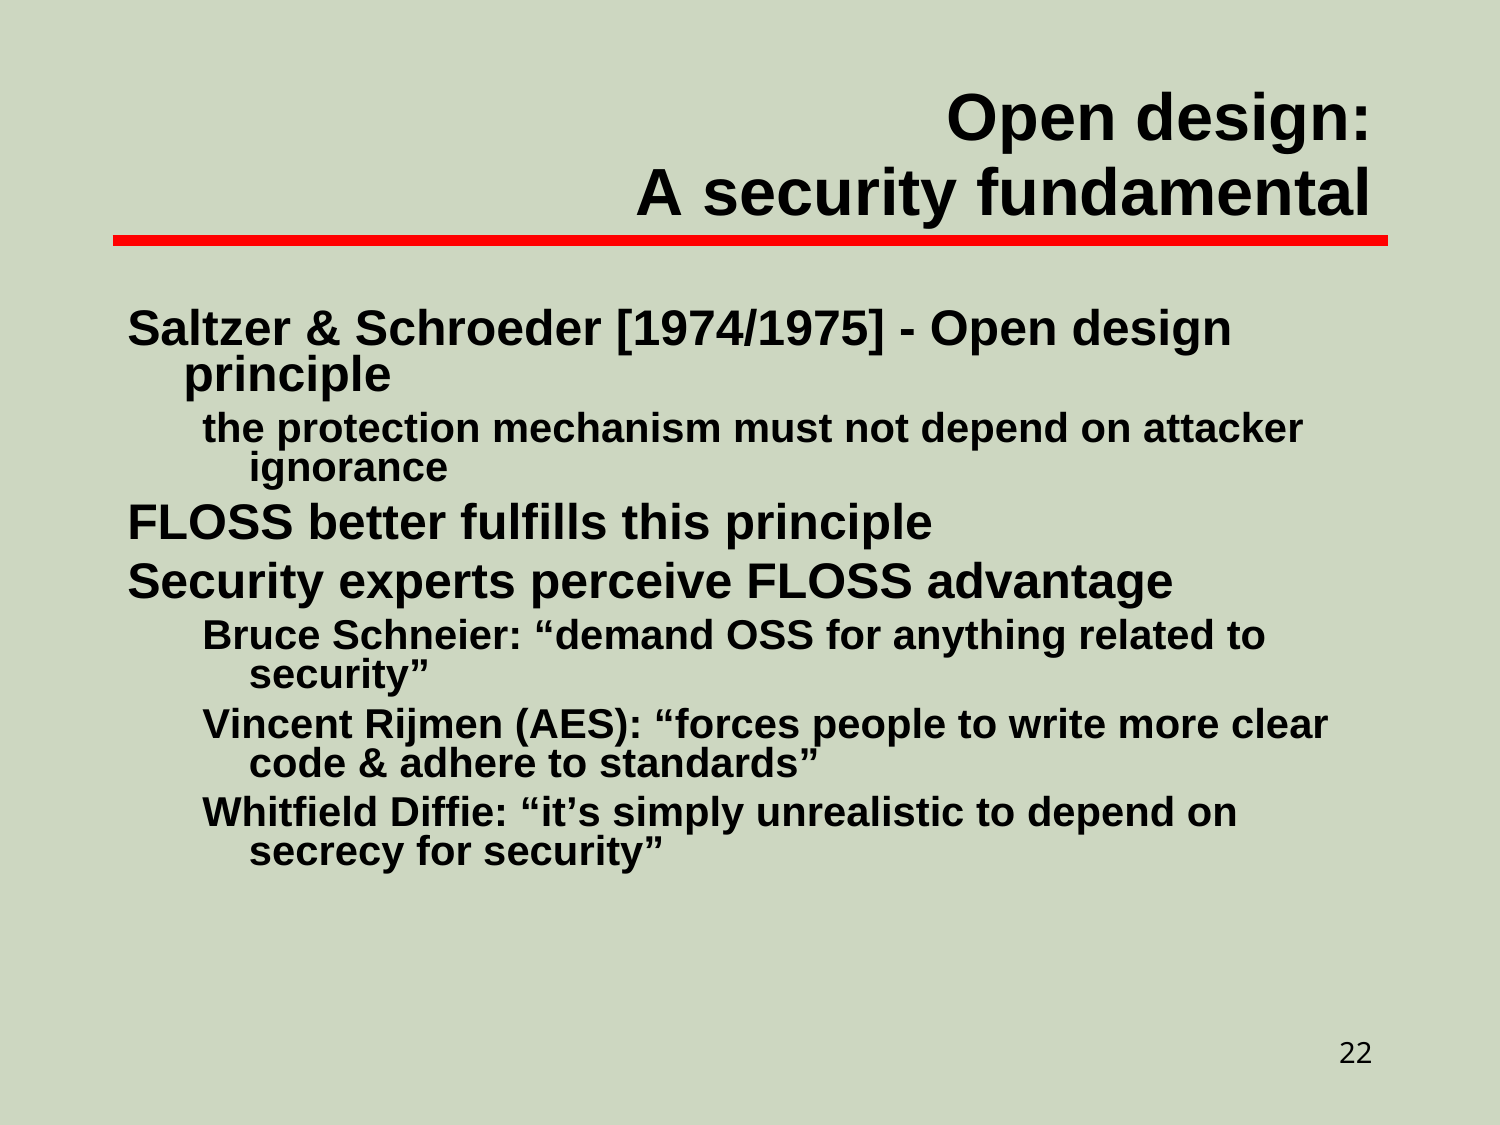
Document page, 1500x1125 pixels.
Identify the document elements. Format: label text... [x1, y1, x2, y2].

title Open design: A security fundamental [337, 67, 1388, 243]
list Saltzer & Schroeder [1974/1975] - Open design principle the protection mechanism must not depend on attacker ignorance FLOSS better fulfills this principle Security experts perceive FLOSS advantage Bruce Schneier: “demand OSS for anything related to security” Vincent Rijmen (AES): “forces people to write more clear code & adhere to standards” Whitfield Diffie: “it’s simply unrealistic to depend on secrecy for security” [112, 299, 1388, 1001]
